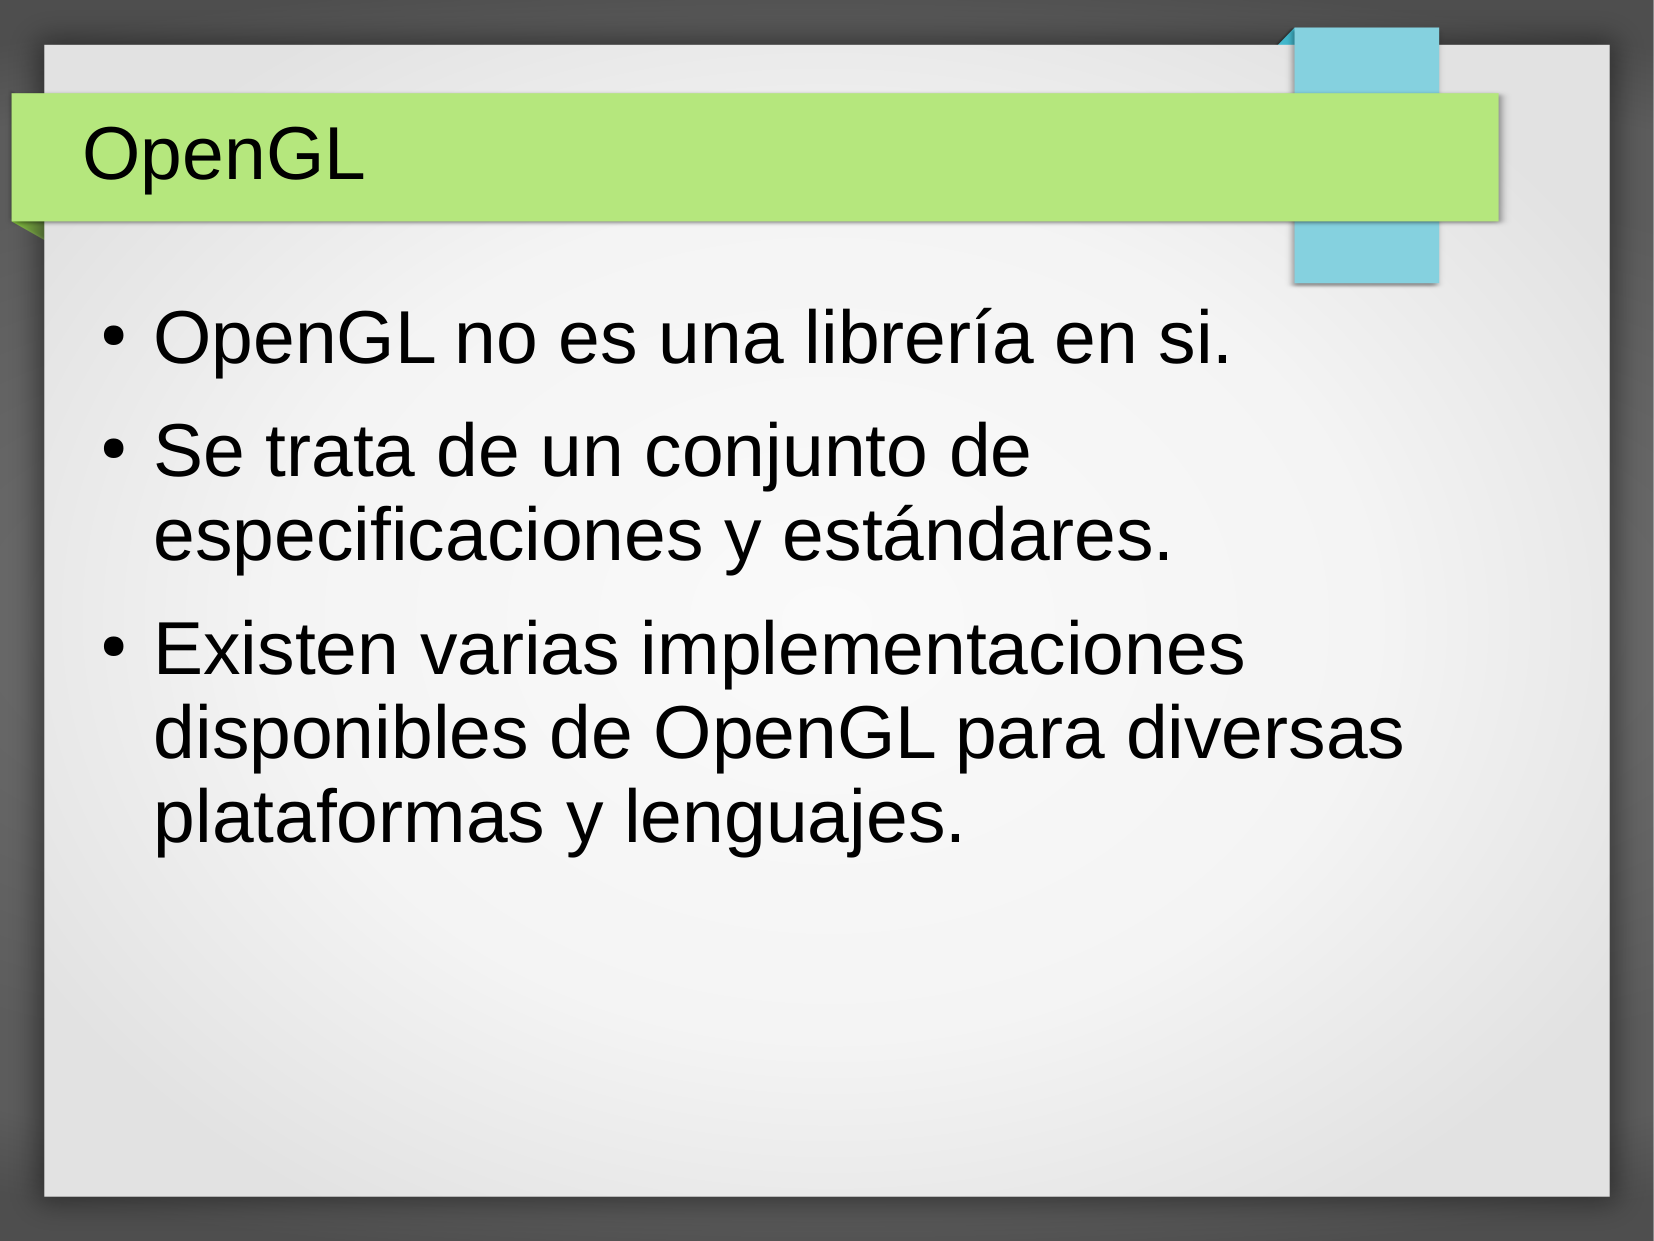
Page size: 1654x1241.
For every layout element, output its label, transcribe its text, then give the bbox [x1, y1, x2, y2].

picture [0, 0, 1654, 1241]
list OpenGL no es una librería en si. Se trata de un conjunto de especificaciones y estándares. Existen varias implementaciones disponibles de OpenGL para diversas plataformas y lenguajes. [82, 295, 1571, 1015]
title OpenGL [82, 94, 1264, 213]
